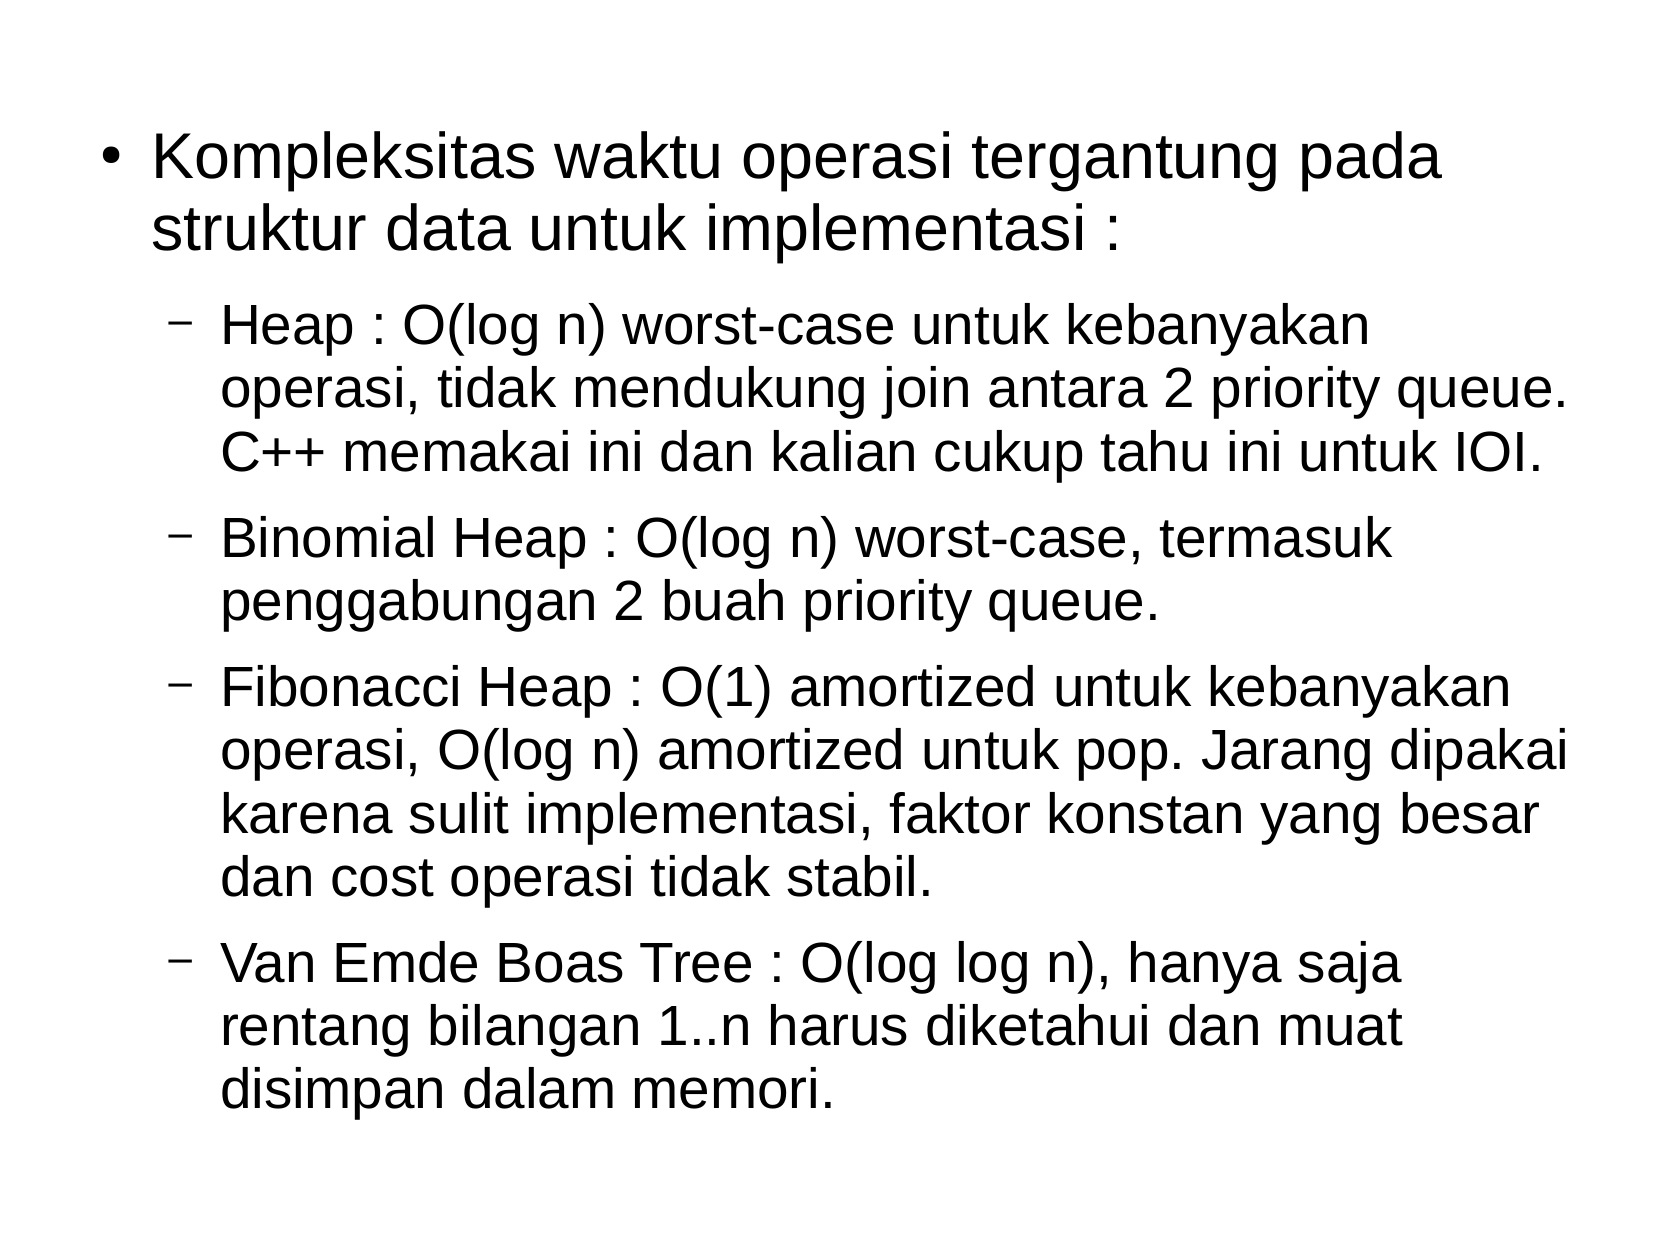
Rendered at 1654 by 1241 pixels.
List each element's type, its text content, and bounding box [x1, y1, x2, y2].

list Kompleksitas waktu operasi tergantung pada struktur data untuk implementasi : Heap : O(log n) worst-case untuk kebanyakan operasi, tidak mendukung join antara 2 priority queue. C++ memakai ini dan kalian cukup tahu ini untuk IOI. Binomial Heap : O(log n) worst-case, termasuk penggabungan 2 buah priority queue. Fibonacci Heap : O(1) amortized untuk kebanyakan operasi, O(log n) amortized untuk pop. Jarang dipakai karena sulit implementasi, faktor konstan yang besar dan cost operasi tidak stabil. Van Emde Boas Tree : O(log log n), hanya saja rentang bilangan 1..n harus diketahui dan muat disimpan dalam memori. [82, 120, 1571, 1141]
